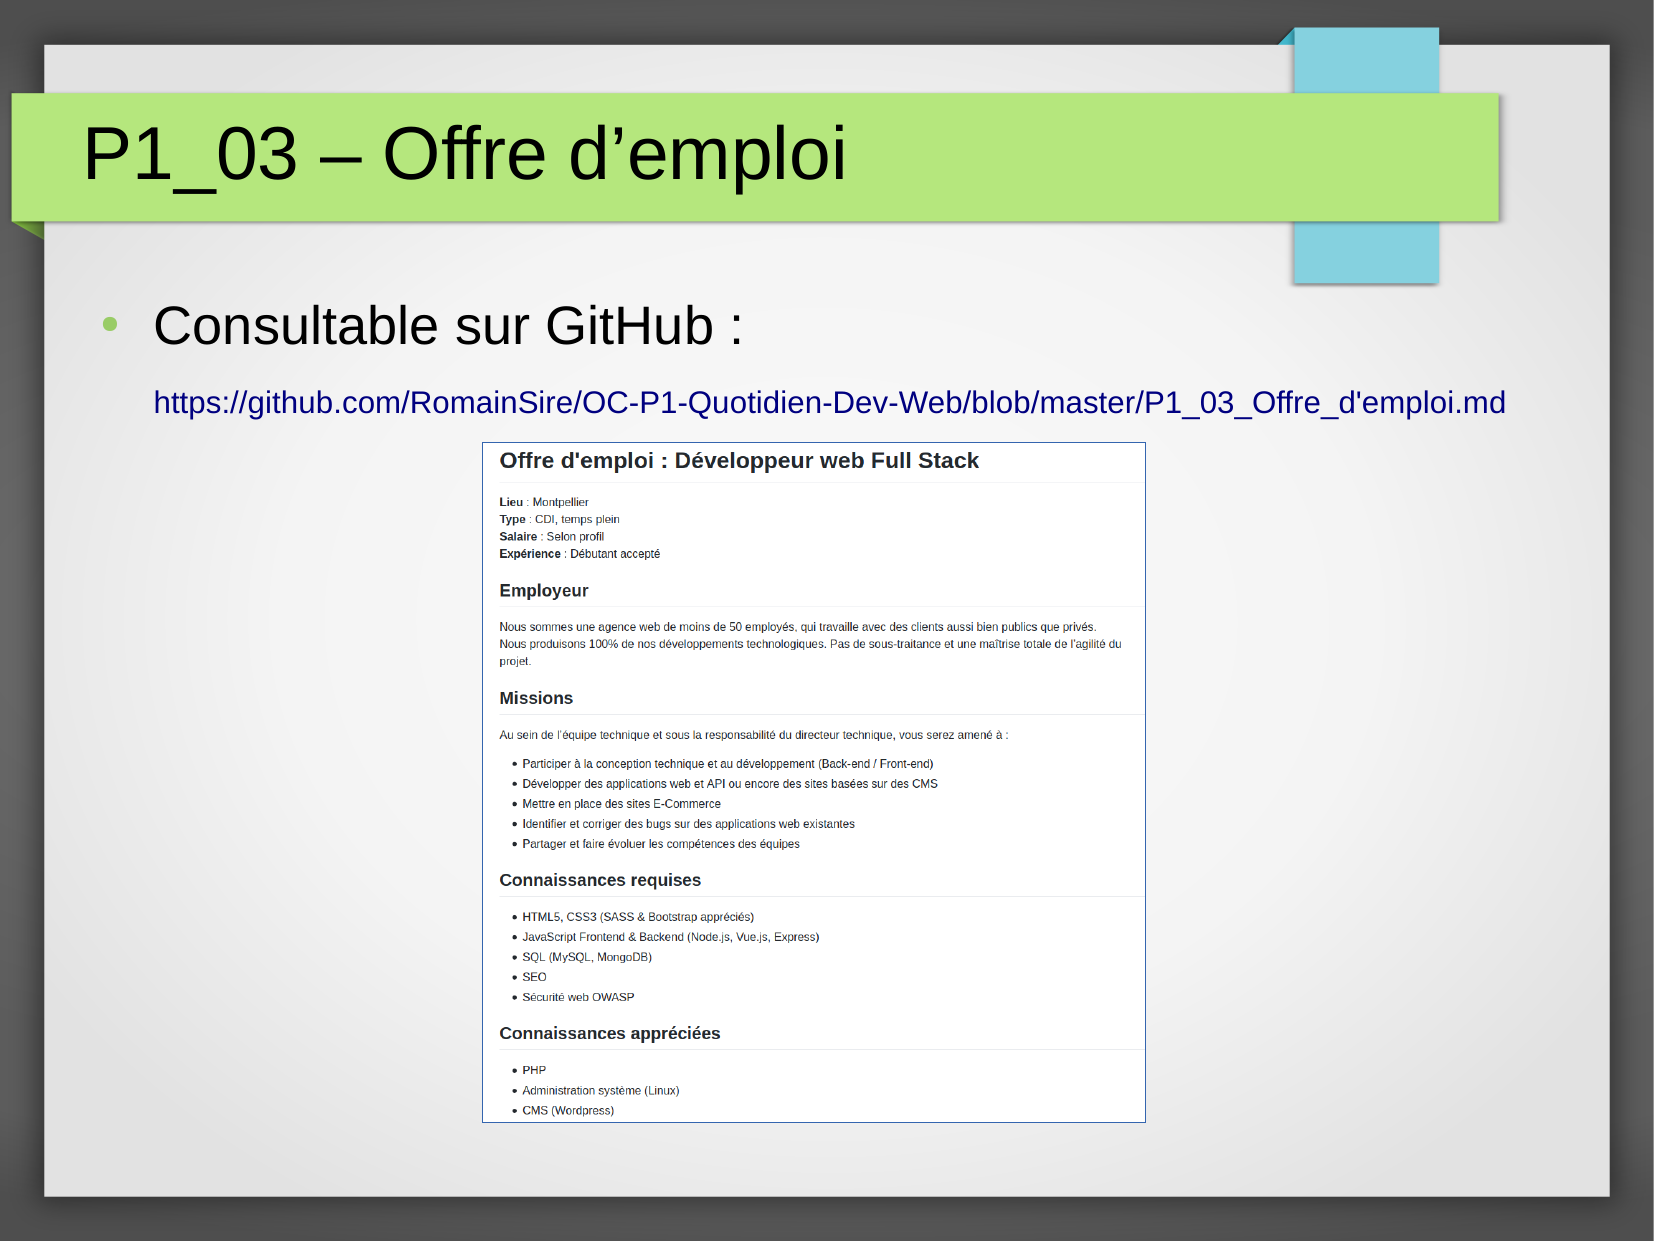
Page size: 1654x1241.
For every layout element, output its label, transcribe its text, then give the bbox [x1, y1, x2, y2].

title P1_03 – Offre d’emploi [82, 94, 1264, 213]
picture [0, 0, 1654, 1241]
list Consultable sur GitHub : https://github.com/RomainSire/OC-P1-Quotidien-Dev-Web/blob/master/P1_03_Offre_d'emploi.md [82, 295, 1571, 1015]
